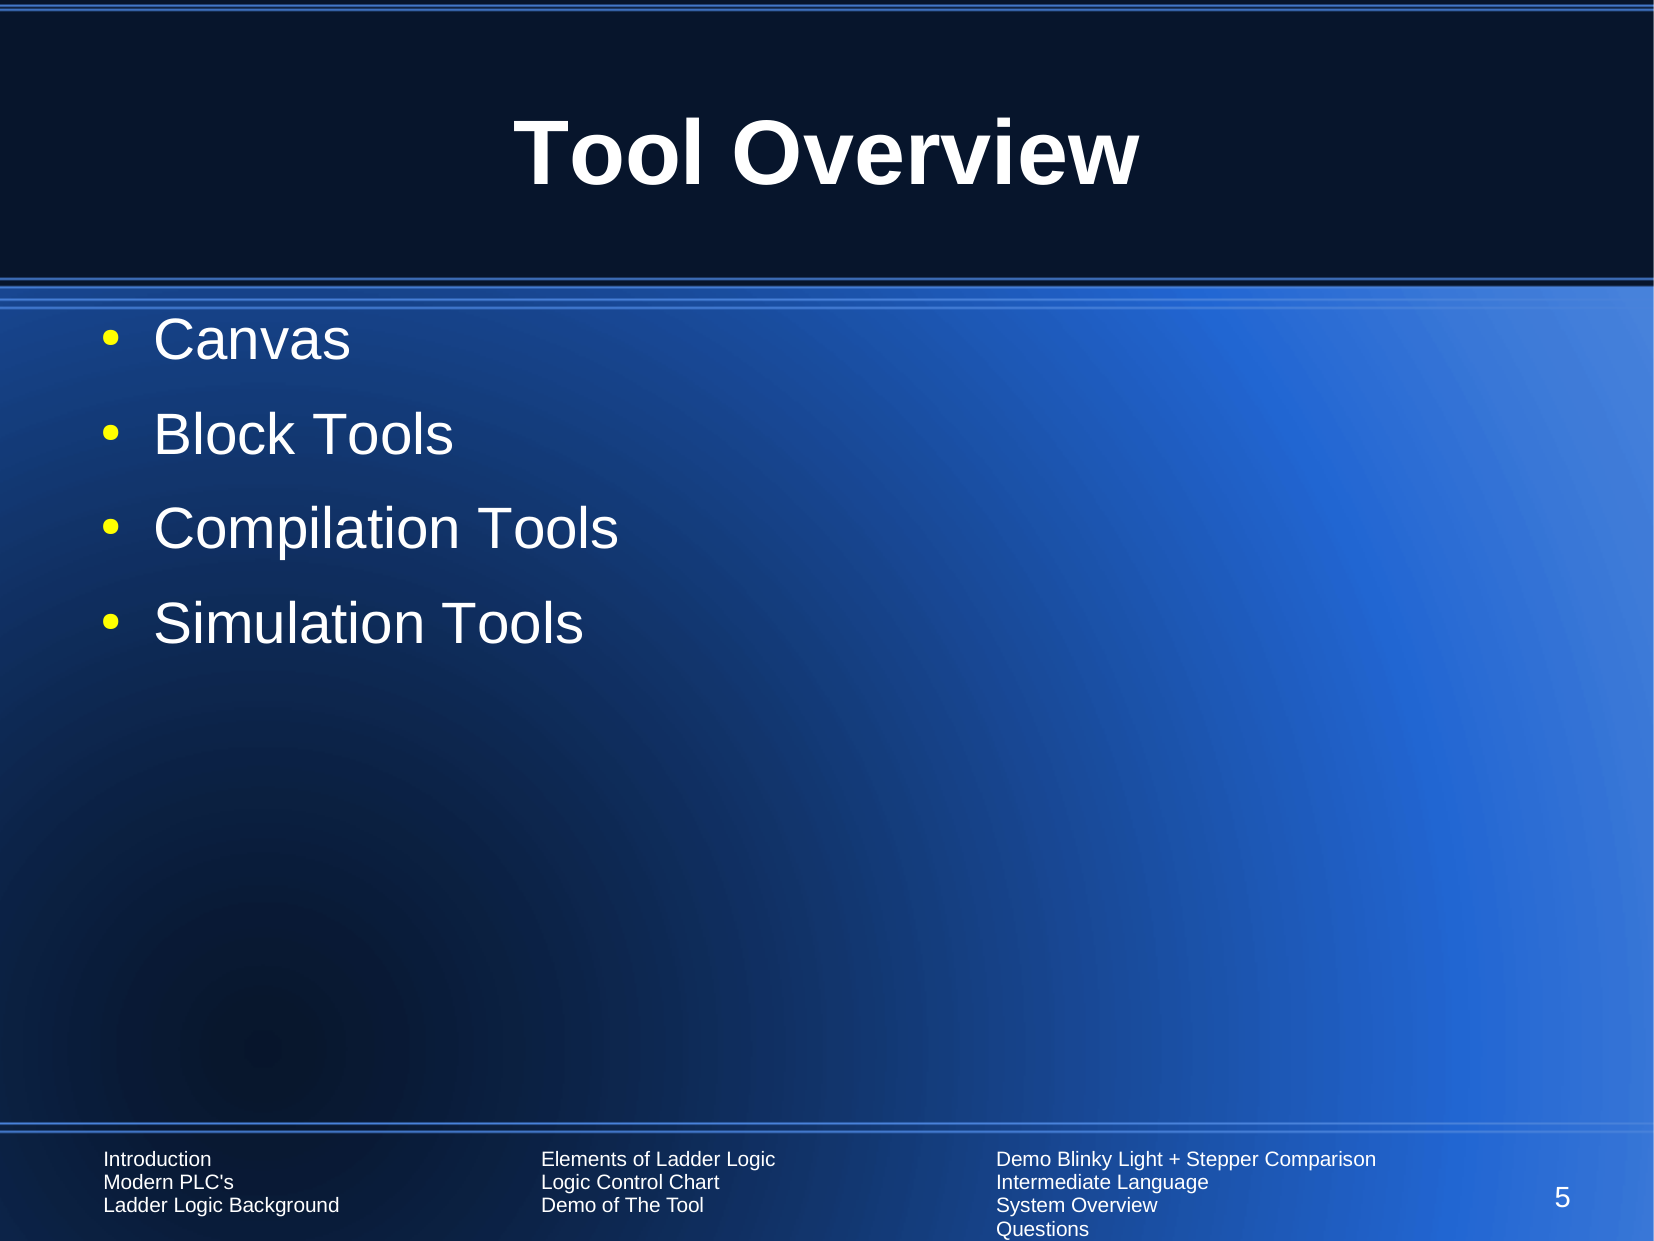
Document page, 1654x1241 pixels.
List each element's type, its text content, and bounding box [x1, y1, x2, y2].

picture [0, 0, 1654, 1241]
title Tool Overview [82, 56, 1571, 250]
list Canvas Block Tools Compilation Tools Simulation Tools [82, 307, 1571, 1111]
